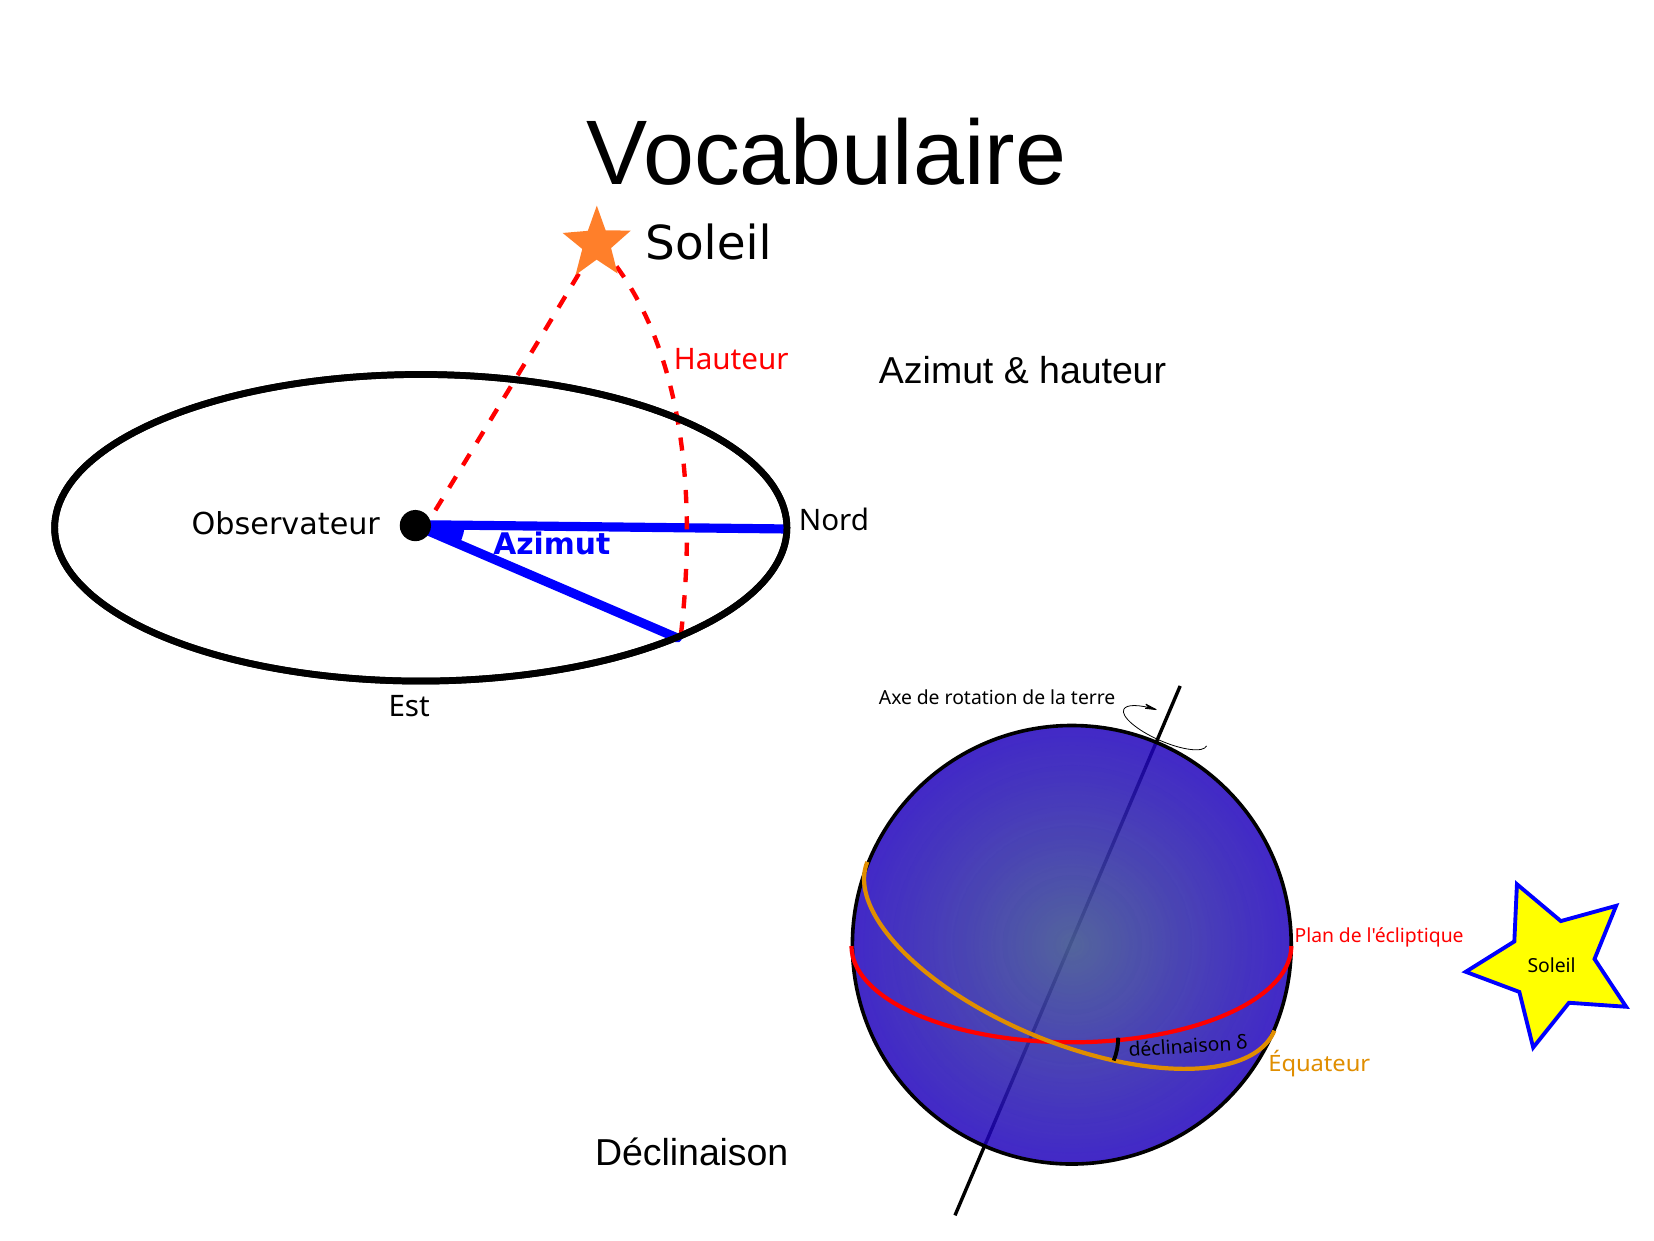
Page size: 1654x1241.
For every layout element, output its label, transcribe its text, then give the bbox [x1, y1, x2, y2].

text_box Azimut & hauteur [864, 342, 1182, 400]
picture [47, 191, 1630, 1217]
title Vocabulaire [82, 49, 1571, 257]
text_box Déclinaison [580, 1124, 804, 1182]
